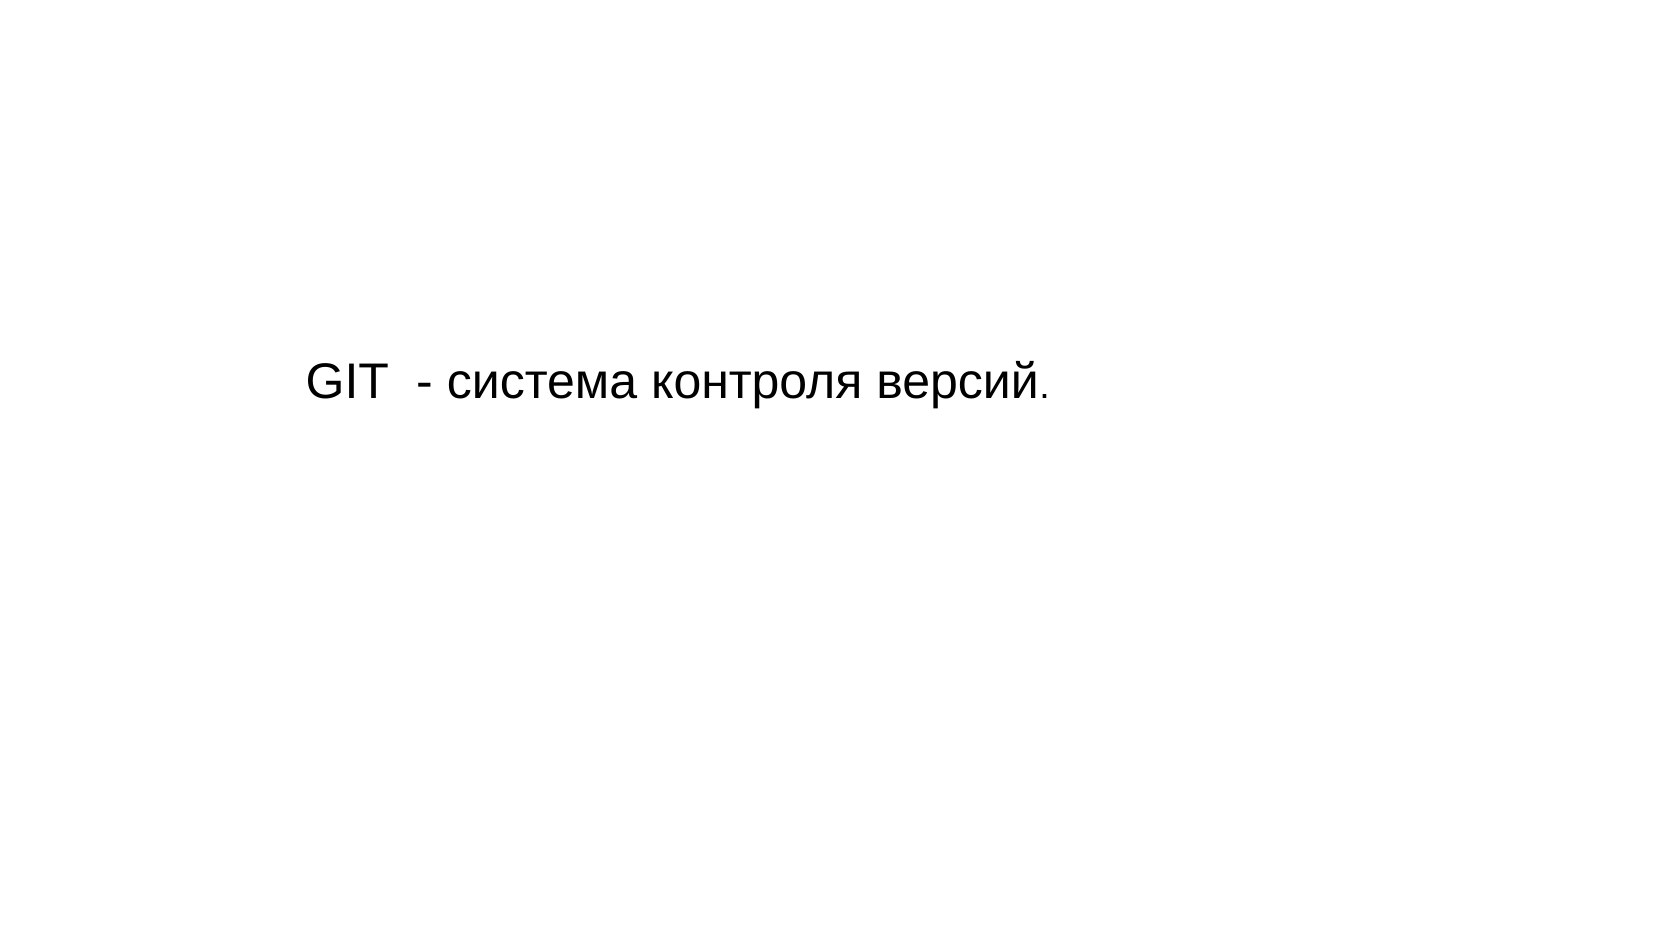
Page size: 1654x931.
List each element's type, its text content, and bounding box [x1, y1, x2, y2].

text_box GIT - система контроля версий. [290, 351, 1211, 615]
